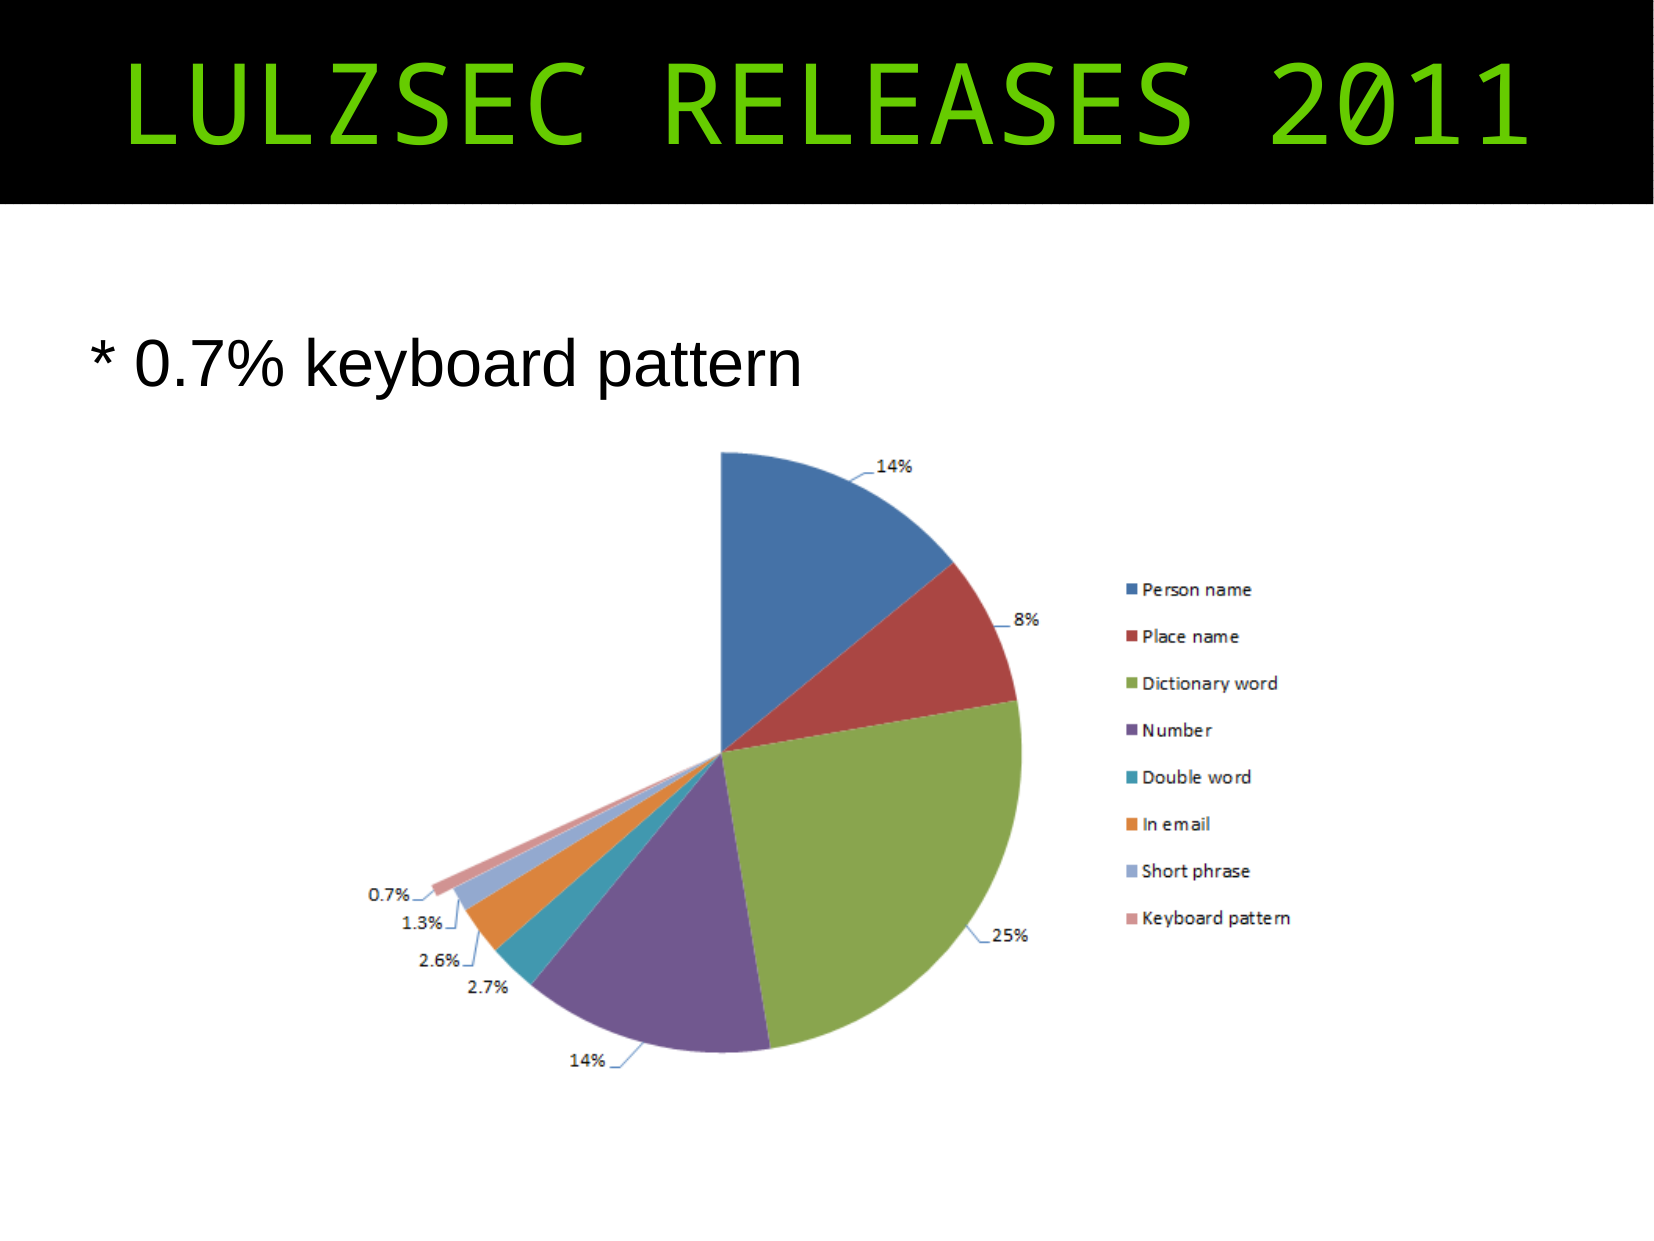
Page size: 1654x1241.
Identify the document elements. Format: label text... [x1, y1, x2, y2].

picture [353, 421, 1324, 1096]
title LULZSEC RELEASES 2011 [0, 0, 1654, 205]
subtitle * 0.7% keyboard pattern [90, 305, 1561, 421]
